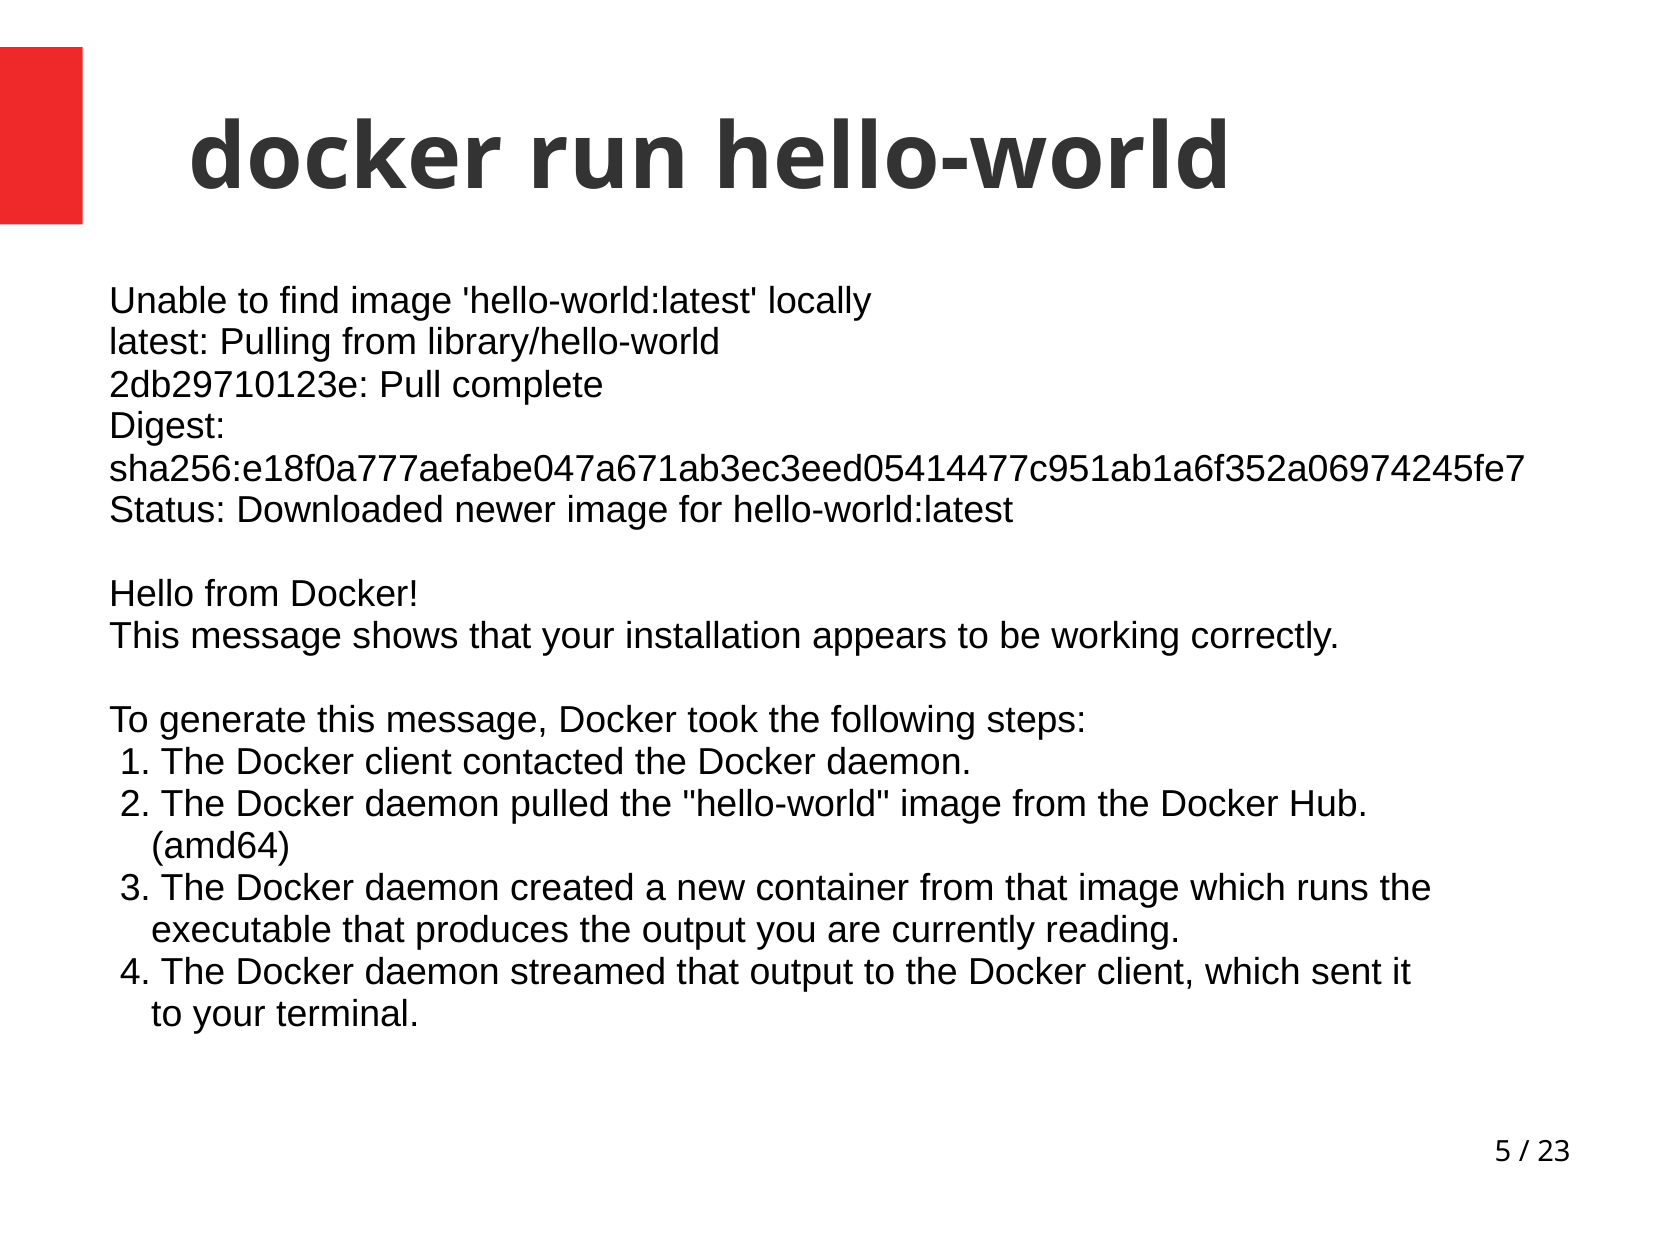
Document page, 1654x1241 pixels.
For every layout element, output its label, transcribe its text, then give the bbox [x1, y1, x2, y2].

title docker run hello-world [118, 49, 1571, 257]
text_box Unable to find image 'hello-world:latest' locally latest: Pulling from library/hello-world 2db29710123e: Pull complete Digest: sha256:e18f0a777aefabe047a671ab3ec3eed05414477c951ab1a6f352a06974245fe7 Status: Downloaded newer image for hello-world:latest Hello from Docker! This message shows that your installation appears to be working correctly. To generate this message, Docker took the following steps: 1. The Docker client contacted the Docker daemon. 2. The Docker daemon pulled the "hello-world" image from the Docker Hub. (amd64) 3. The Docker daemon created a new container from that image which runs the executable that produces the output you are currently reading. 4. The Docker daemon streamed that output to the Docker client, which sent it to your terminal. [94, 271, 1571, 1043]
